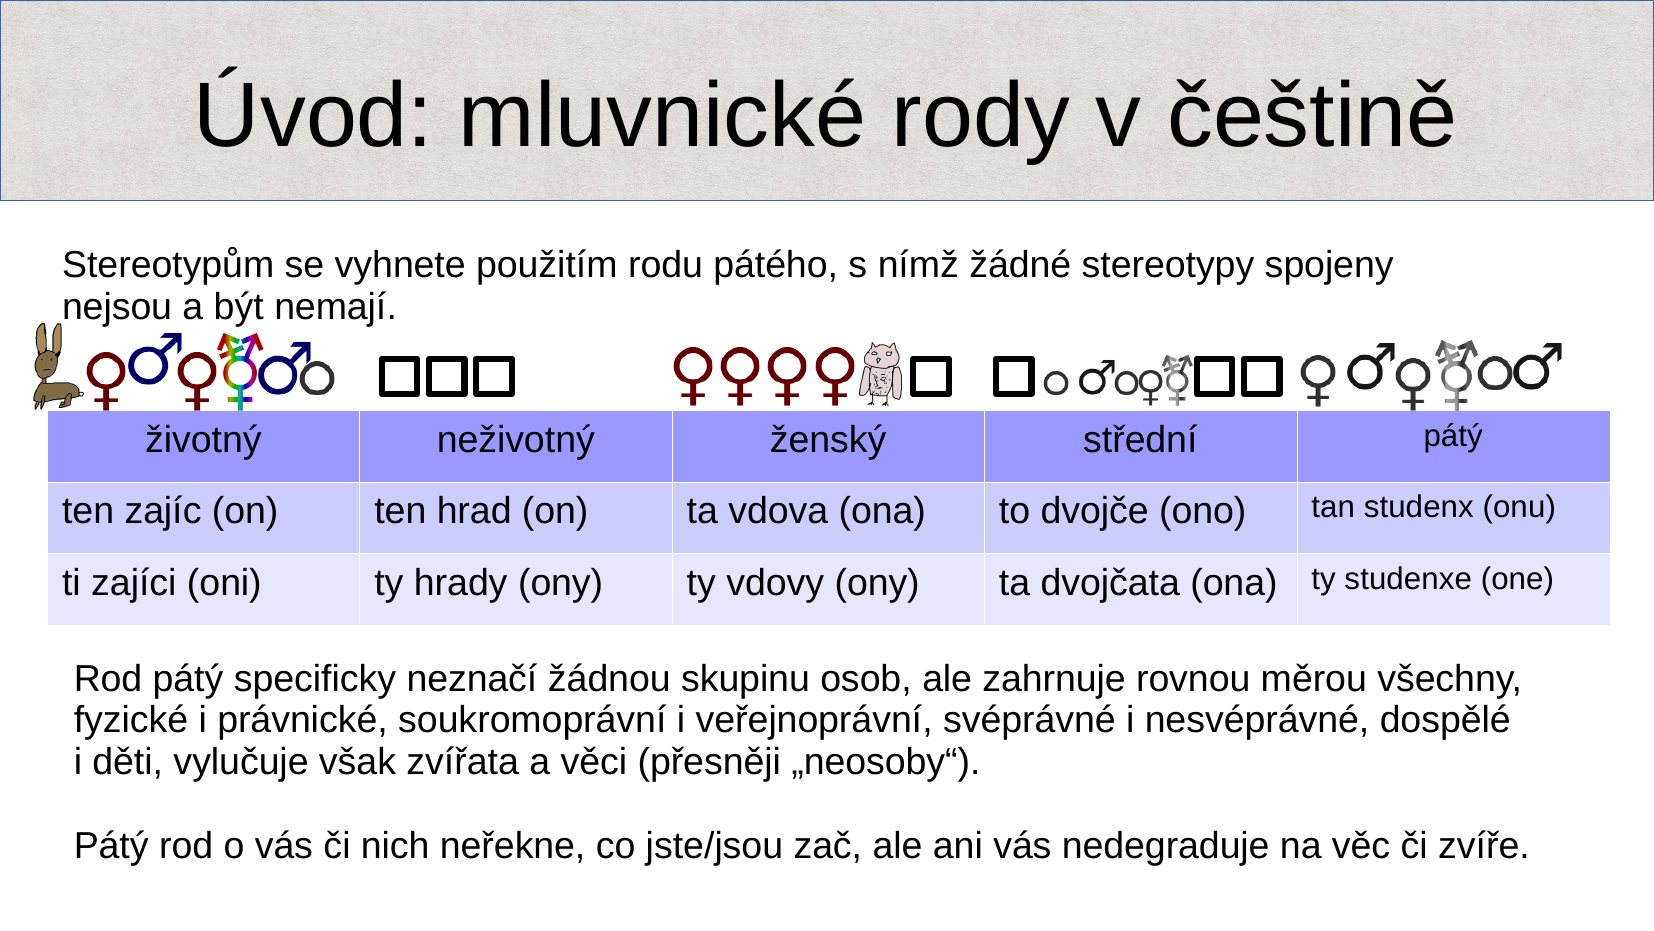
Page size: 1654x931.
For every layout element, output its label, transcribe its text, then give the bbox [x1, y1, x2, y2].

text_box [995, 358, 1032, 395]
picture [1078, 354, 1193, 406]
table_header pátý [1298, 411, 1610, 482]
picture [86, 351, 126, 411]
table_cell ty hrady (ony) [360, 554, 672, 625]
table_cell ta dvojčata (ona) [985, 554, 1297, 625]
text_box [476, 358, 512, 395]
title Úvod: mluvnické rody v češtině [82, 37, 1571, 193]
picture [33, 323, 84, 411]
table_header životný [48, 411, 359, 482]
picture [815, 346, 855, 406]
picture [767, 346, 807, 406]
table_cell ty vdovy (ony) [673, 554, 984, 625]
picture [859, 342, 902, 406]
text_box [381, 358, 418, 395]
picture [1, 1, 1653, 200]
picture [673, 346, 713, 406]
table_header neživotný [360, 411, 672, 482]
table_cell ten hrad (on) [360, 483, 672, 553]
text_box [1196, 358, 1233, 395]
picture [1434, 339, 1562, 411]
picture [1043, 370, 1069, 395]
table_cell ta vdova (ona) [673, 483, 984, 553]
table_cell tan studenx (onu) [1298, 483, 1610, 553]
table_cell ty studenxe (one) [1298, 554, 1610, 625]
picture [1346, 342, 1431, 411]
text_box Stereotypům se vyhnete použitím rodu pátého, s nímž žádné stereotypy spojeny nejsou a být nemají. [47, 236, 1524, 336]
picture [127, 332, 335, 411]
table_cell to dvojče (ono) [985, 483, 1297, 553]
text_box Rod pátý specificky neznačí žádnou skupinu osob, ale zahrnuje rovnou měrou všechny, fyzické i právnické, soukromoprávní i veřejnoprávní, svéprávné i nesvéprávné, dospělé i děti, vylučuje však zvířata a věci (přesněji „neosoby“). Pátý rod o vás či nich neřekne, co jste/jsou zač, ale ani vás nedegraduje na věc či zvíře. [59, 649, 1619, 875]
table_cell ten zajíc (on) [48, 483, 359, 553]
text_box [1243, 358, 1280, 395]
picture [720, 346, 760, 406]
table_cell ti zajíci (oni) [48, 554, 359, 625]
table_header ženský [673, 411, 984, 482]
text_box [429, 358, 465, 395]
text_box [913, 358, 949, 395]
picture [1300, 354, 1336, 407]
table_header střední [985, 411, 1297, 482]
